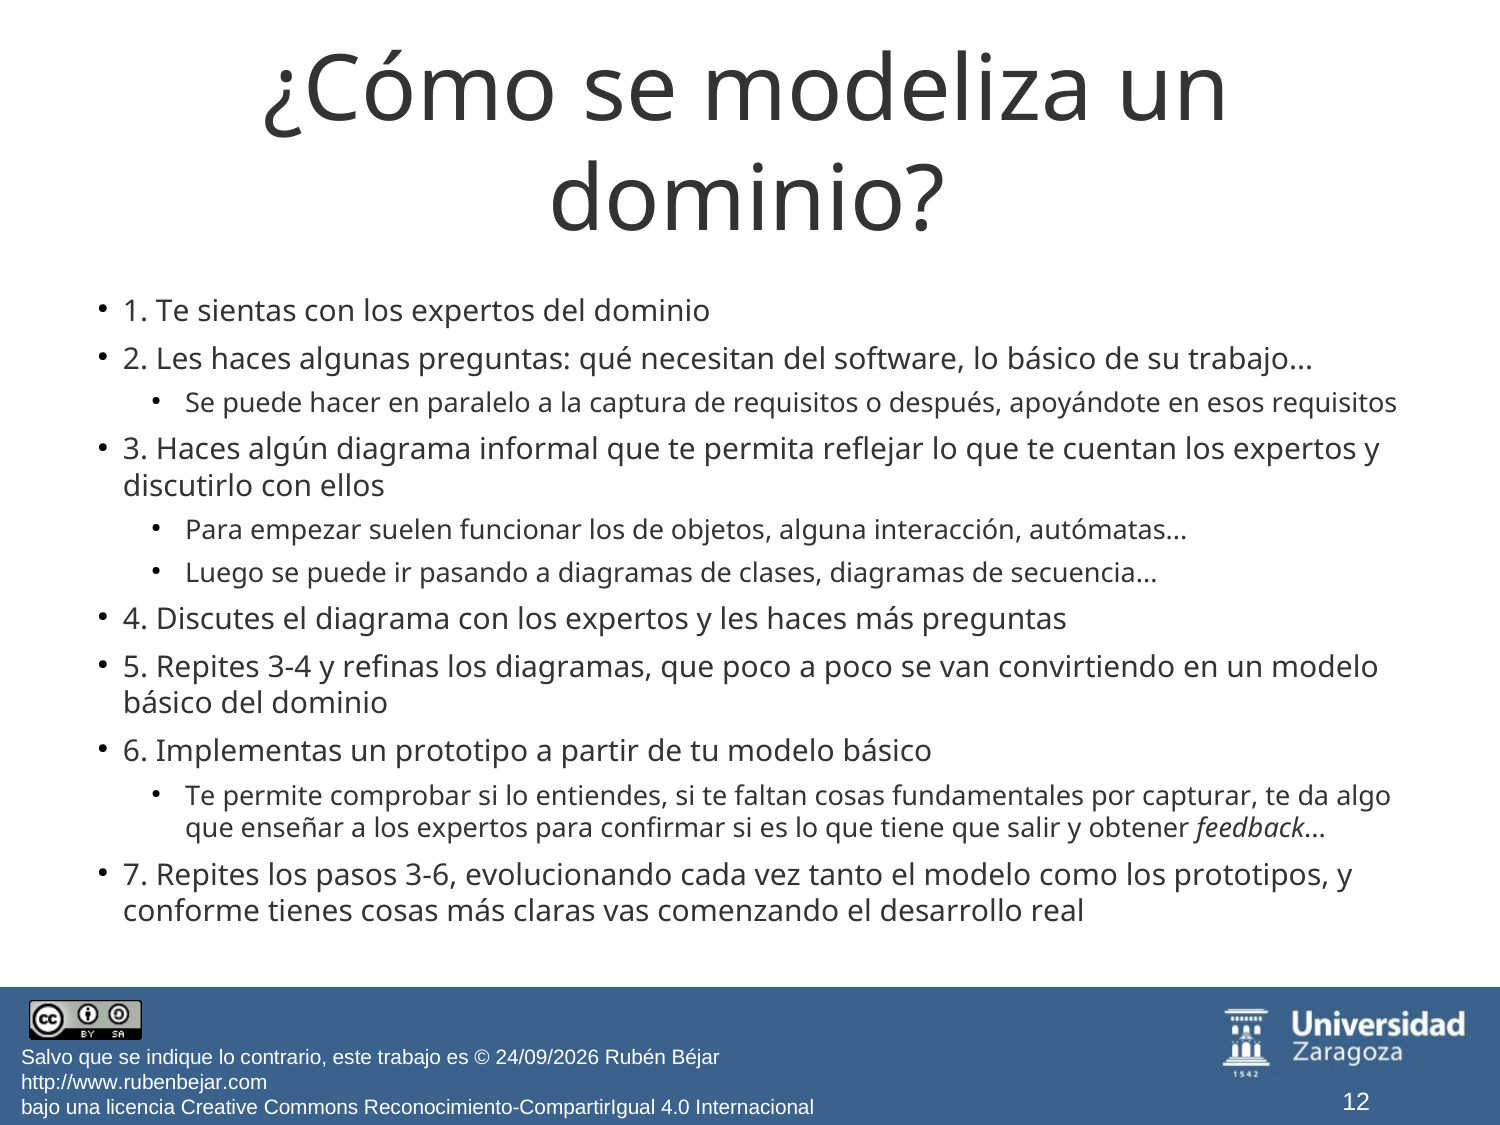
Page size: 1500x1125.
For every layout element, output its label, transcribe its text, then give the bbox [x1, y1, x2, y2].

list 1. Te sientas con los expertos del dominio 2. Les haces algunas preguntas: qué necesitan del software, lo básico de su trabajo... Se puede hacer en paralelo a la captura de requisitos o después, apoyándote en esos requisitos 3. Haces algún diagrama informal que te permita reflejar lo que te cuentan los expertos y discutirlo con ellos Para empezar suelen funcionar los de objetos, alguna interacción, autómatas... Luego se puede ir pasando a diagramas de clases, diagramas de secuencia... 4. Discutes el diagrama con los expertos y les haces más preguntas 5. Repites 3-4 y refinas los diagramas, que poco a poco se van convirtiendo en un modelo básico del dominio 6. Implementas un prototipo a partir de tu modelo básico Te permite comprobar si lo entiendes, si te faltan cosas fundamentales por capturar, te da algo que enseñar a los expertos para confirmar si es lo que tiene que salir y obtener feedback... 7. Repites los pasos 3-6, evolucionando cada vez tanto el modelo como los prototipos, y conforme tienes cosas más claras vas comenzando el desarrollo real [82, 283, 1418, 957]
picture [0, 987, 1500, 1125]
title ¿Cómo se modeliza un dominio? [74, 21, 1420, 257]
